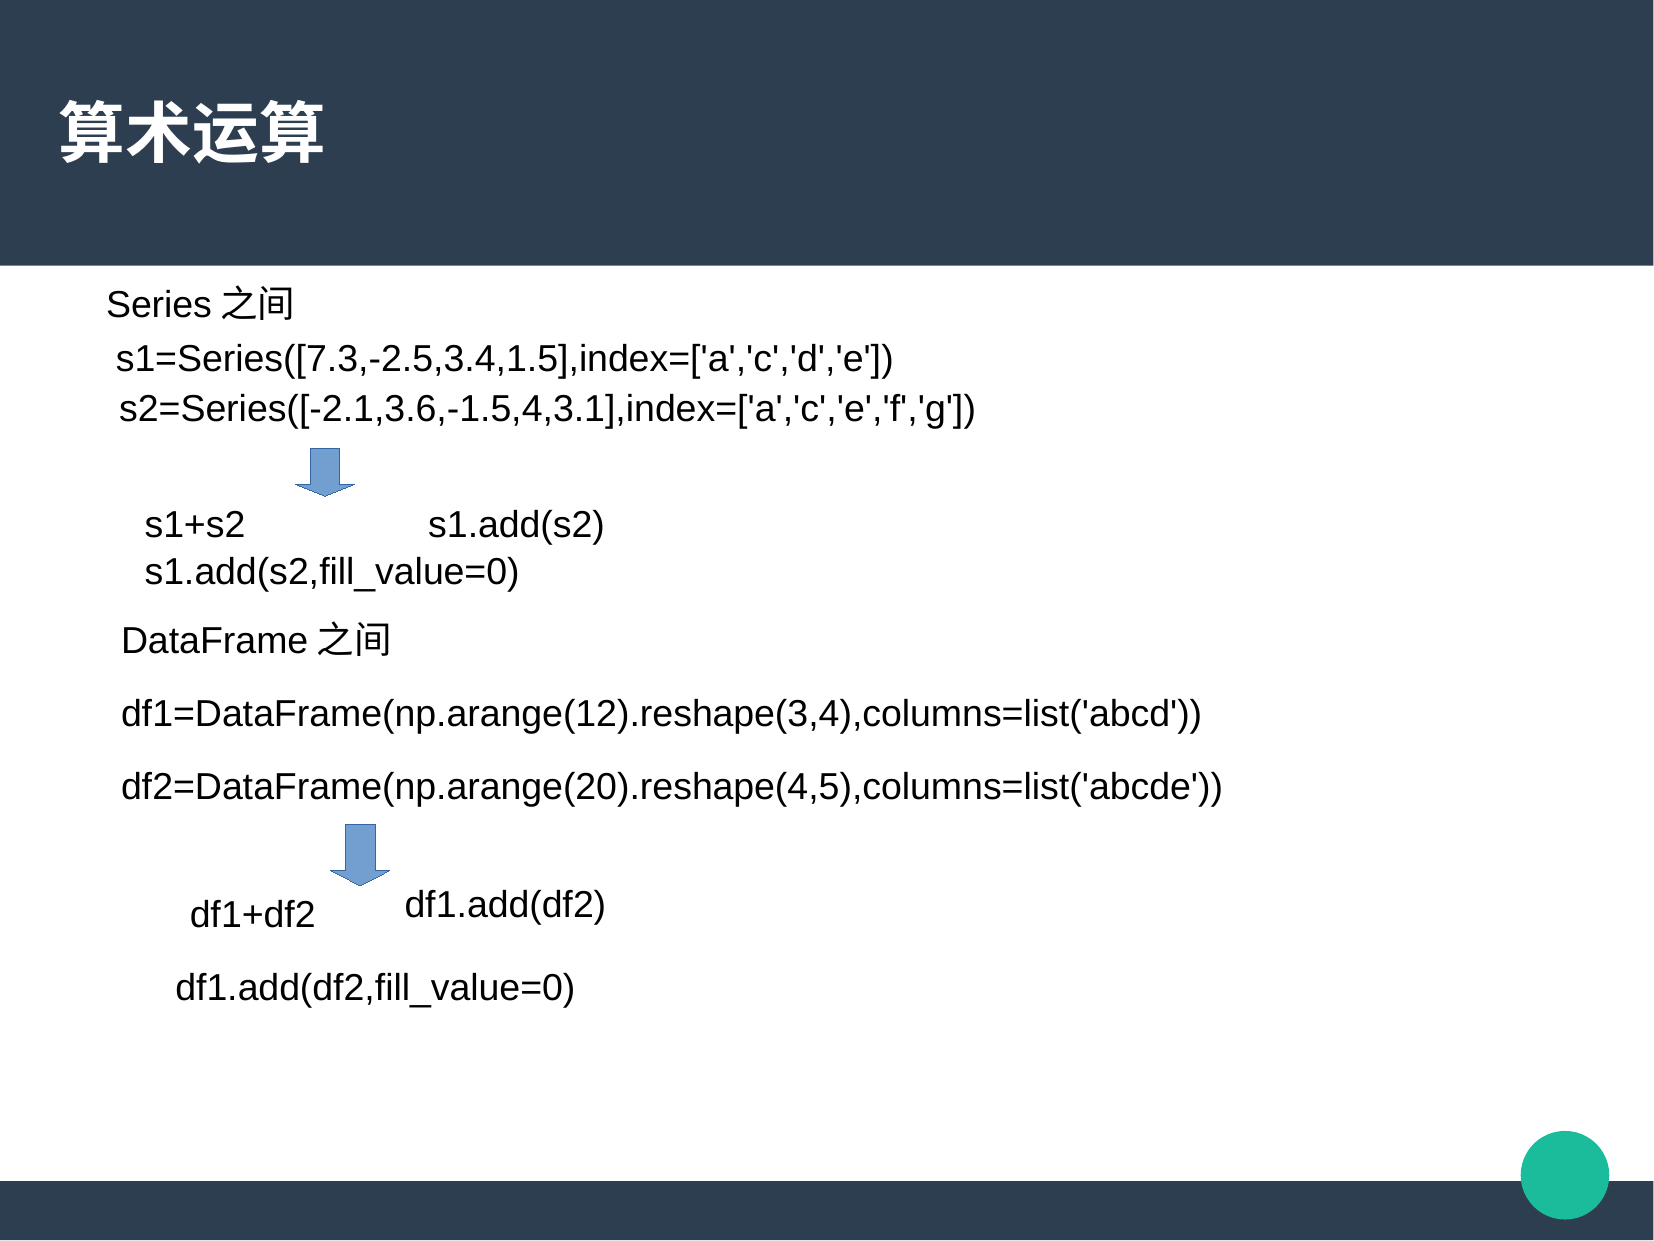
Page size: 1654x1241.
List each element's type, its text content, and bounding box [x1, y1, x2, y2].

text_box df2=DataFrame(np.arange(20).reshape(4,5),columns=list('abcde')) [106, 758, 1239, 815]
text_box Series之间 [91, 266, 718, 337]
text_box s1=Series([7.3,-2.5,3.4,1.5],index=['a','c','d','e']) [101, 330, 910, 388]
text_box [295, 448, 355, 497]
title 算术运算 [59, 49, 1595, 207]
text_box s1.add(s2) [413, 496, 620, 553]
text_box df1.add(df2) [389, 876, 622, 934]
text_box [330, 824, 390, 886]
text_box s1.add(s2,fill_value=0) [129, 543, 535, 601]
text_box df1=DataFrame(np.arange(12).reshape(3,4),columns=list('abcd')) [106, 685, 1218, 742]
text_box s2=Series([-2.1,3.6,-1.5,4,3.1],index=['a','c','e','f','g']) [104, 380, 993, 438]
text_box df1.add(df2,fill_value=0) [150, 958, 591, 1016]
text_box df1+df2 [164, 885, 331, 943]
text_box DataFrame之间 [106, 602, 733, 673]
text_box s1+s2 [129, 496, 261, 543]
